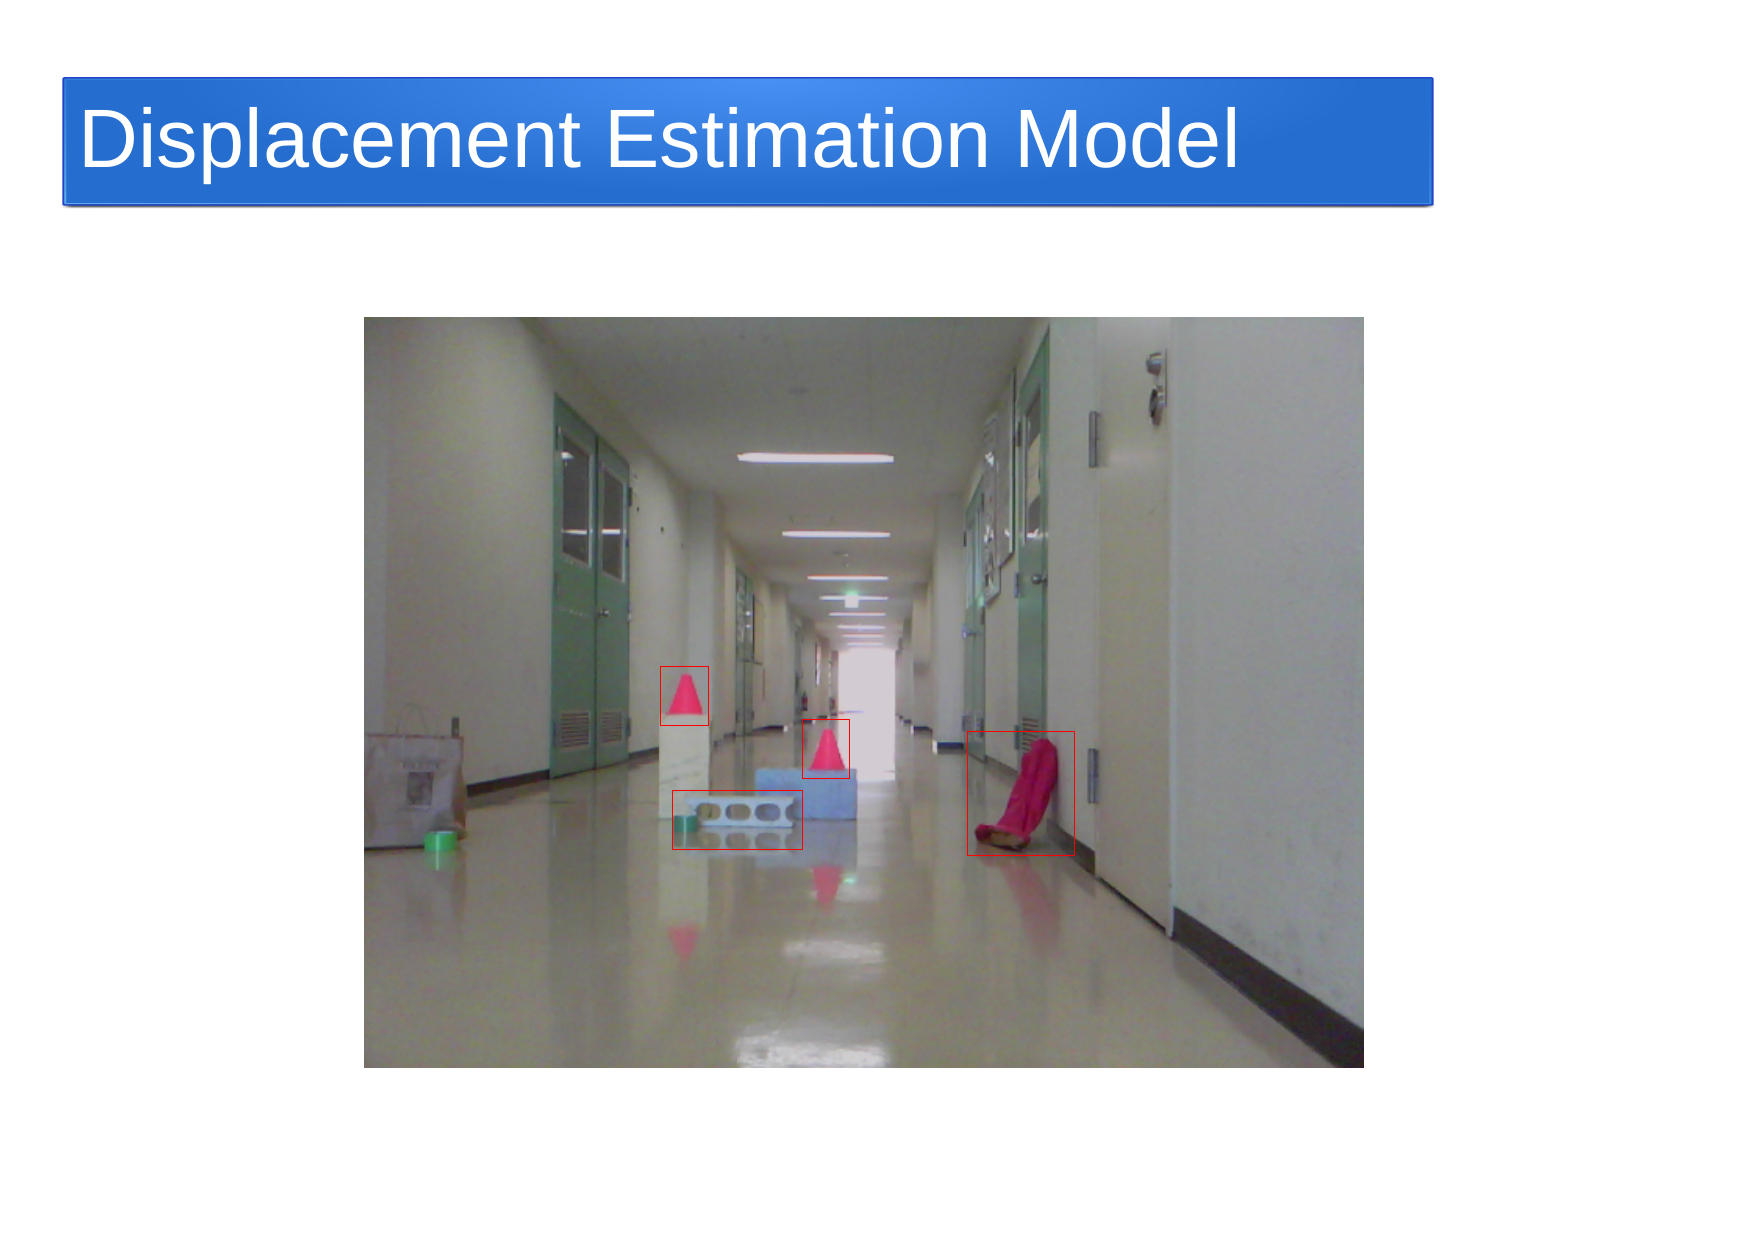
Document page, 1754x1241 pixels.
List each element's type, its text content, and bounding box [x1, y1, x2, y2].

picture [58, 77, 1439, 209]
title Displacement Estimation Model [78, 80, 1429, 198]
picture [364, 317, 1364, 1068]
